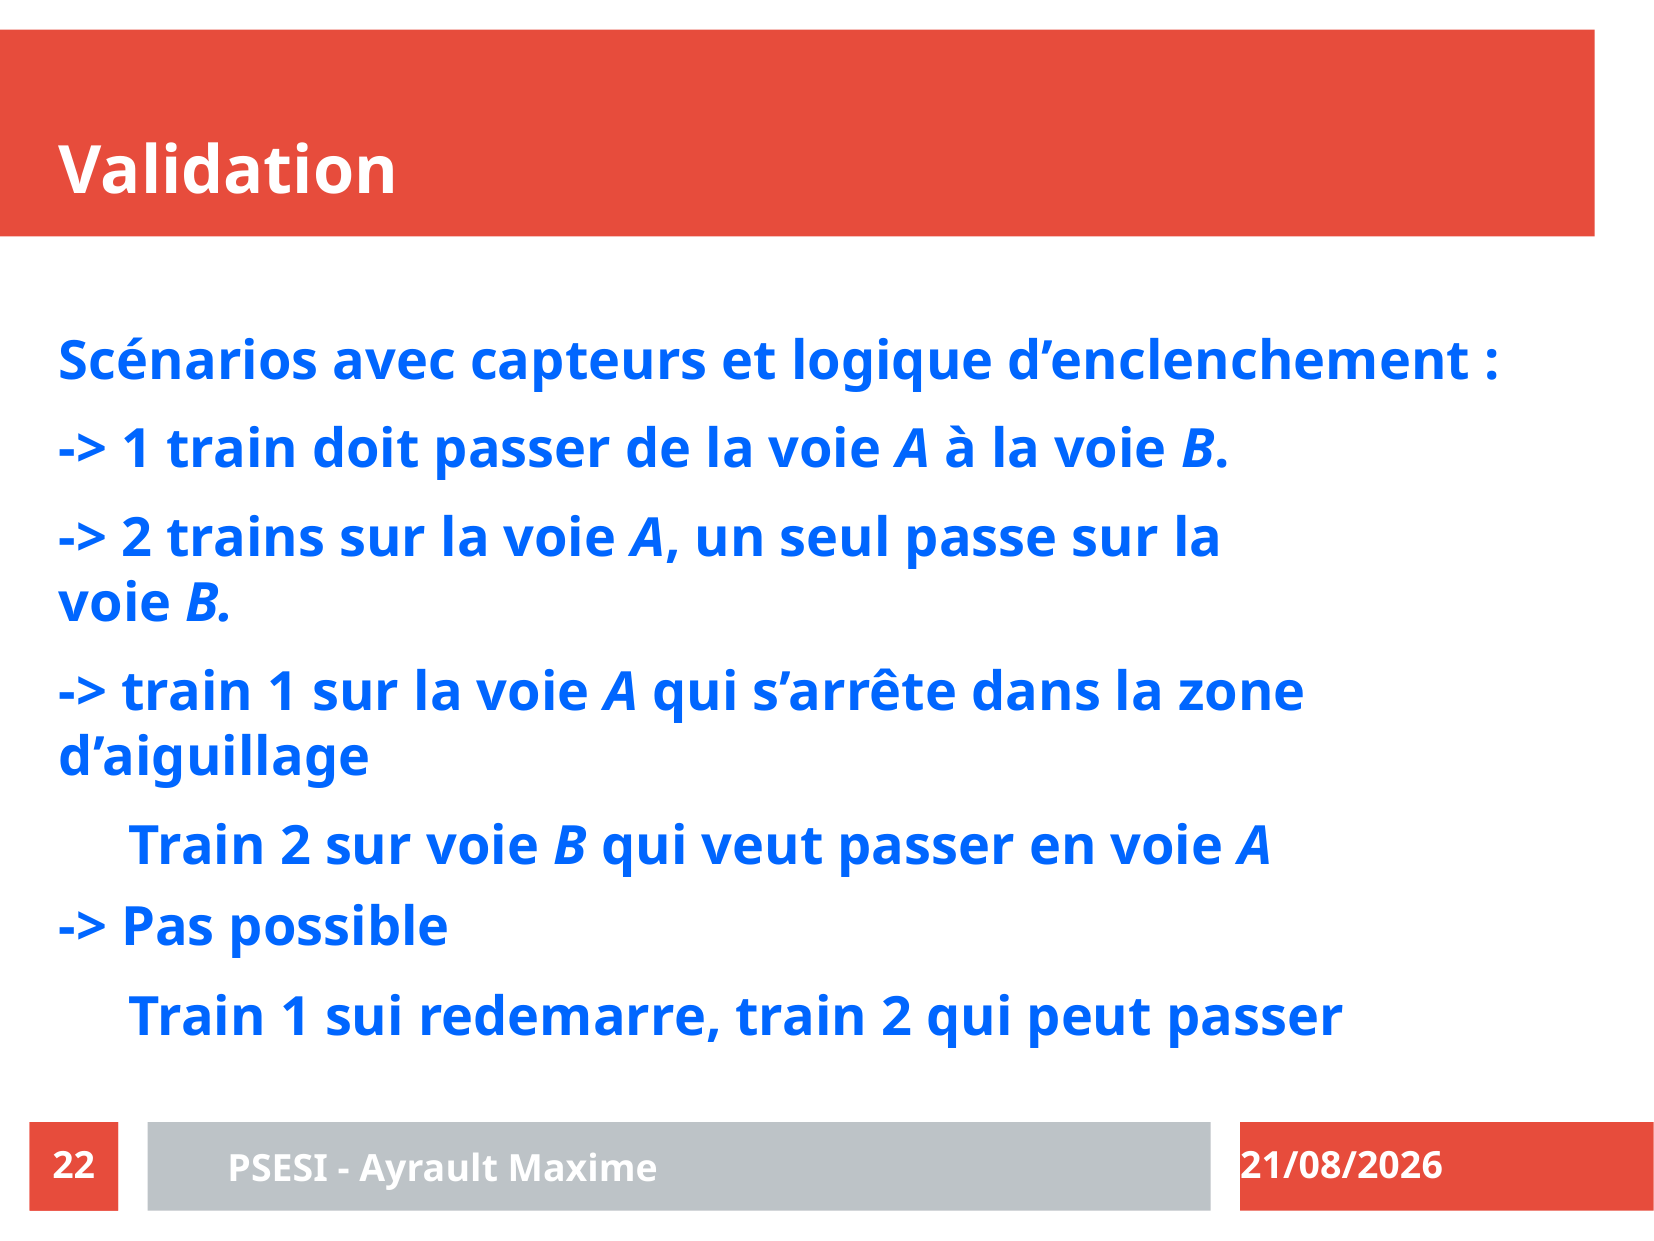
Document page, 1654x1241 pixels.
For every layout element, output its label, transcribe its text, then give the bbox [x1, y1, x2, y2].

text_box PSESI - Ayrault Maxime [177, 1122, 709, 1211]
text_box 07/03/2017 [1240, 1122, 1625, 1211]
list Scénarios avec capteurs et logique d’enclenchement : -> 1 train doit passer de la voie A à la voie B. -> 2 trains sur la voie A, un seul passe sur la voie B. -> train 1 sur la voie A qui s’arrête dans la zone d’aiguillage Train 2 sur voie B qui veut passer en voie A -> Pas possible Train 1 sui redemarre, train 2 qui peut passer [59, 324, 1565, 1093]
text_box <number> [29, 1122, 119, 1211]
title Validation [59, 59, 1595, 207]
